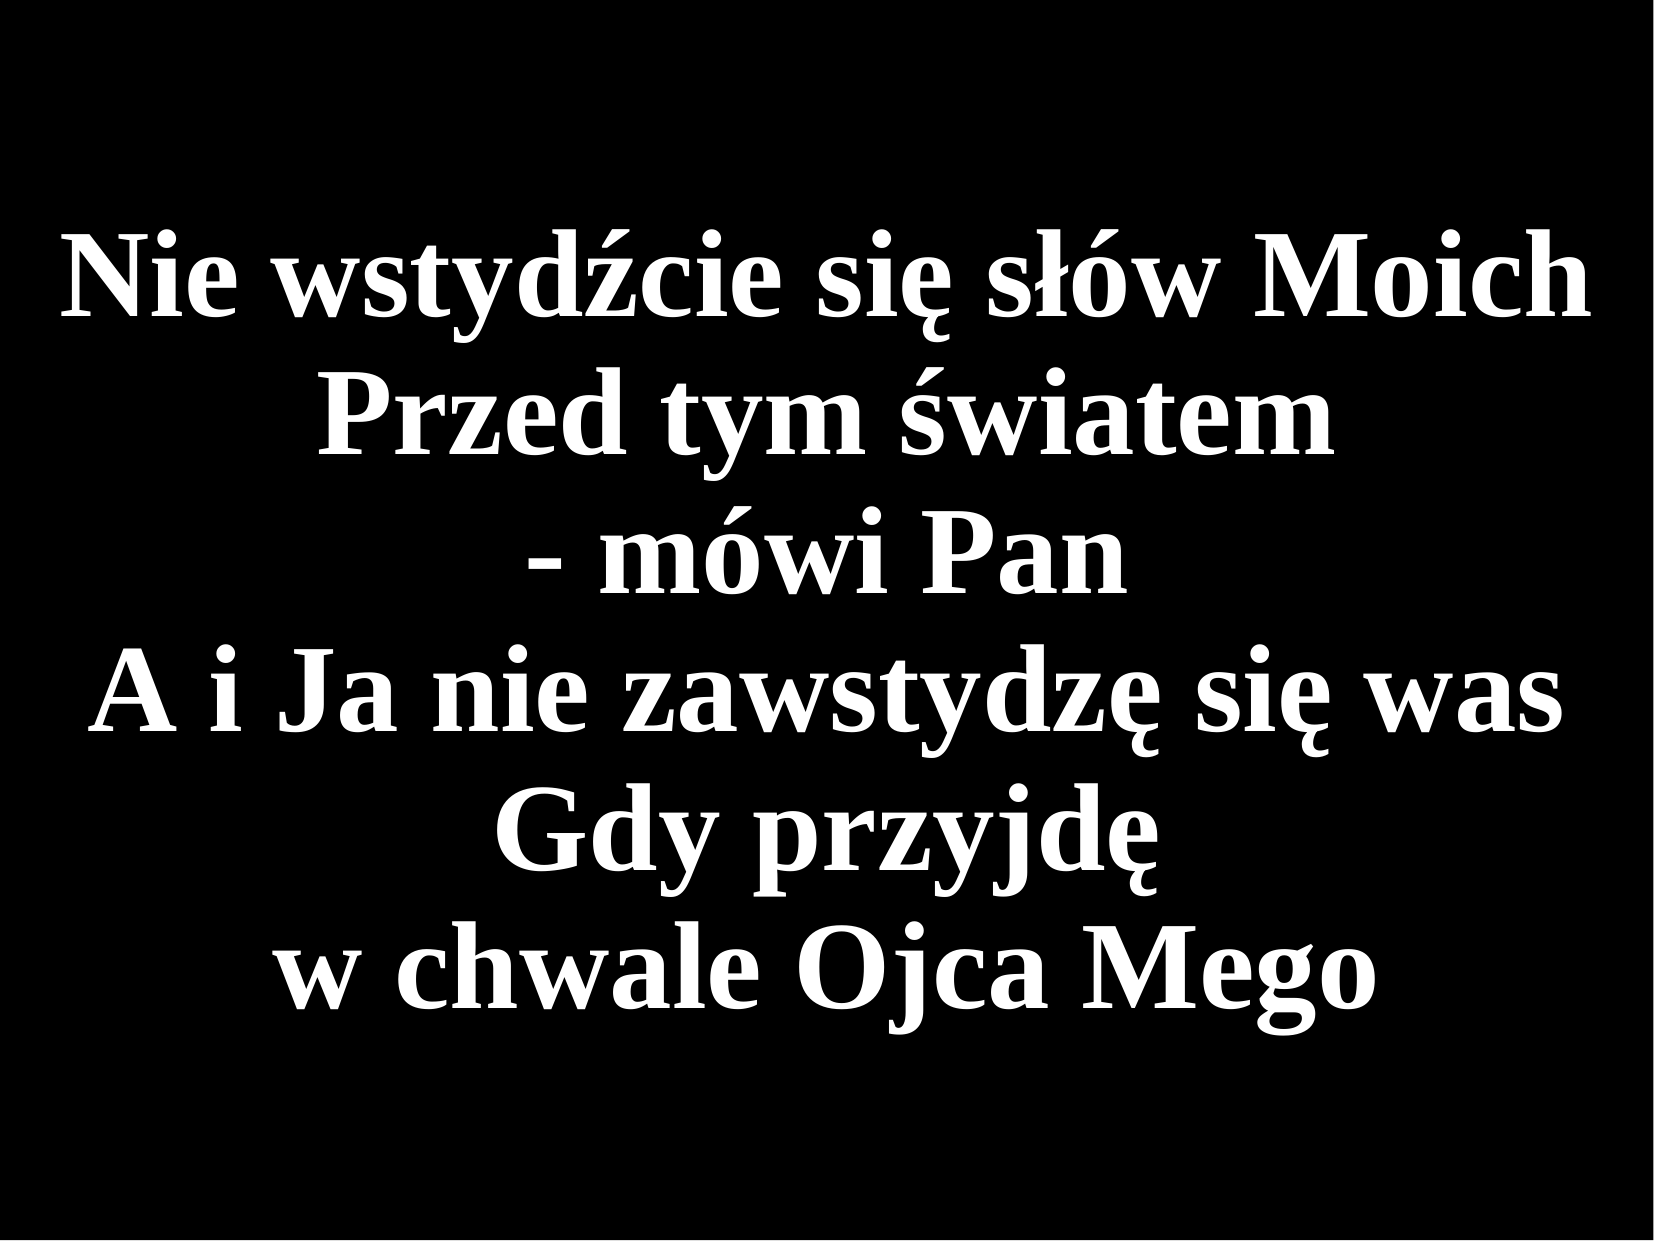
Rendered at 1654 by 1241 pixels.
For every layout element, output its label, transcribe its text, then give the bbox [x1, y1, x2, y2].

title Nie wstydźcie się słów Moich Przed tym światem - mówi Pan A i Ja nie zawstydzę się was Gdy przyjdę w chwale Ojca Mego [0, 0, 1654, 1241]
